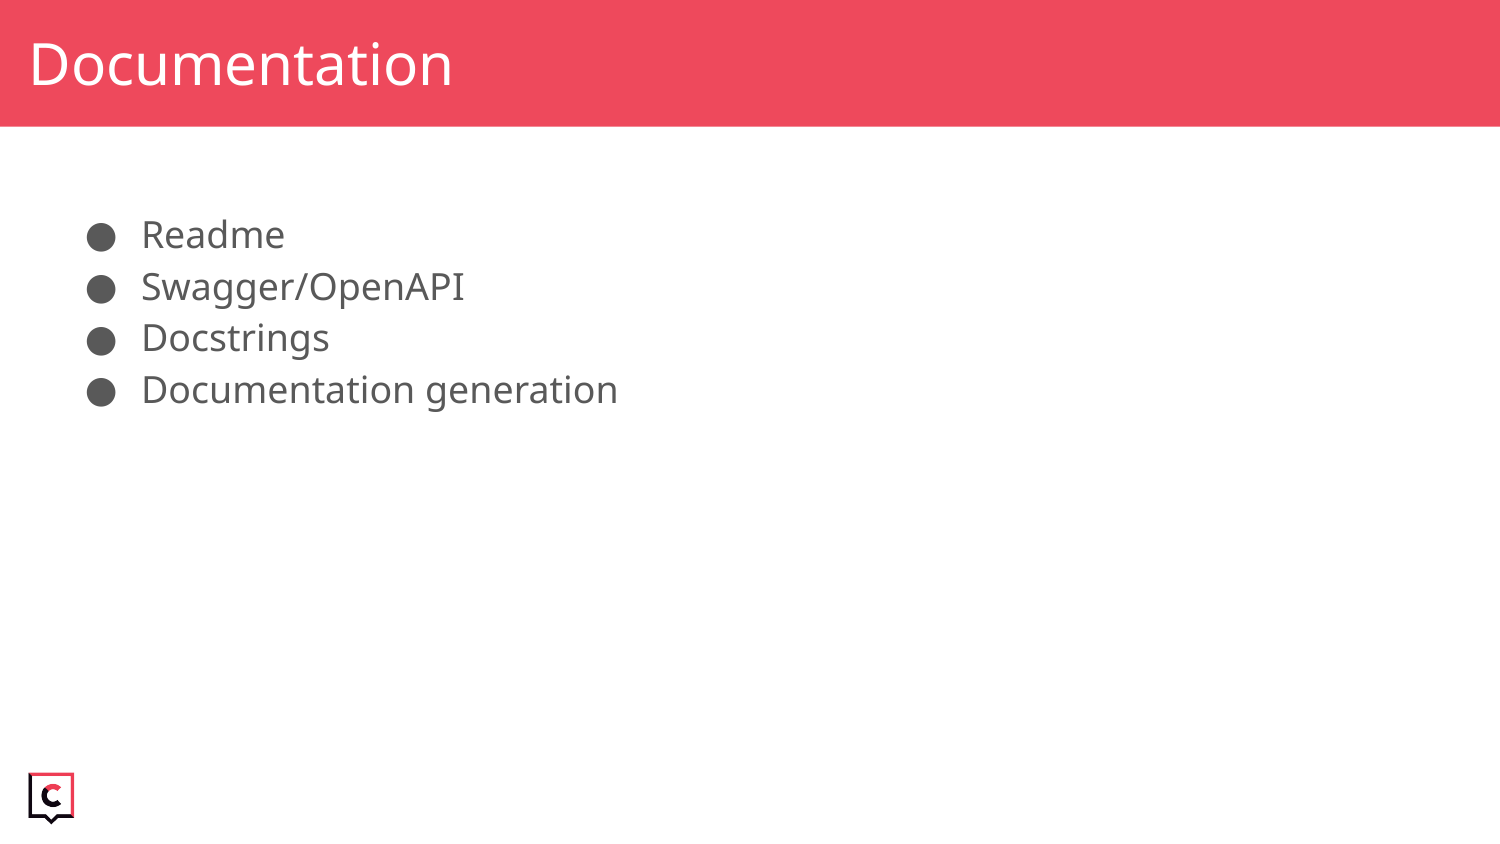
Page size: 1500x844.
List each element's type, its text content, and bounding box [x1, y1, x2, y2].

title Documentation [13, 12, 1412, 107]
list Readme Swagger/OpenAPI Docstrings Documentation generation [51, 189, 1449, 750]
picture [19, 764, 82, 830]
